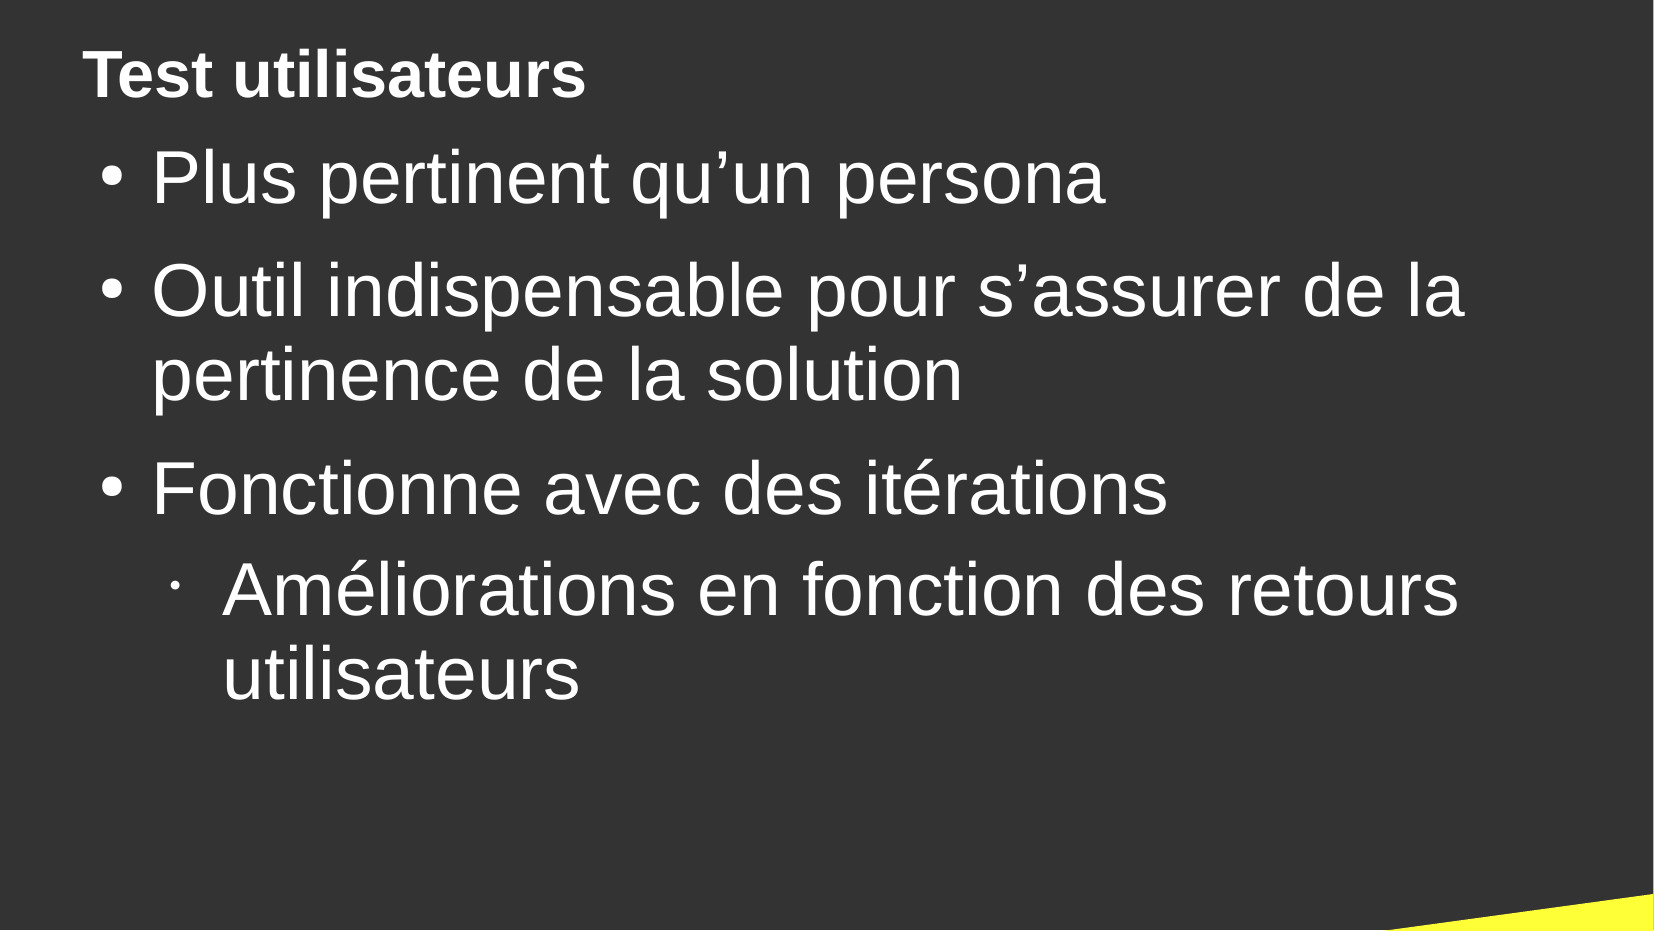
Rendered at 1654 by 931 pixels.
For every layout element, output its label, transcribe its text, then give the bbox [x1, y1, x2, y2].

list Plus pertinent qu’un persona Outil indispensable pour s’assurer de la pertinence de la solution Fonctionne avec des itérations Améliorations en fonction des retours utilisateurs [80, 135, 1620, 804]
title Test utilisateurs [82, 37, 1571, 114]
text_box [1382, 893, 1654, 931]
